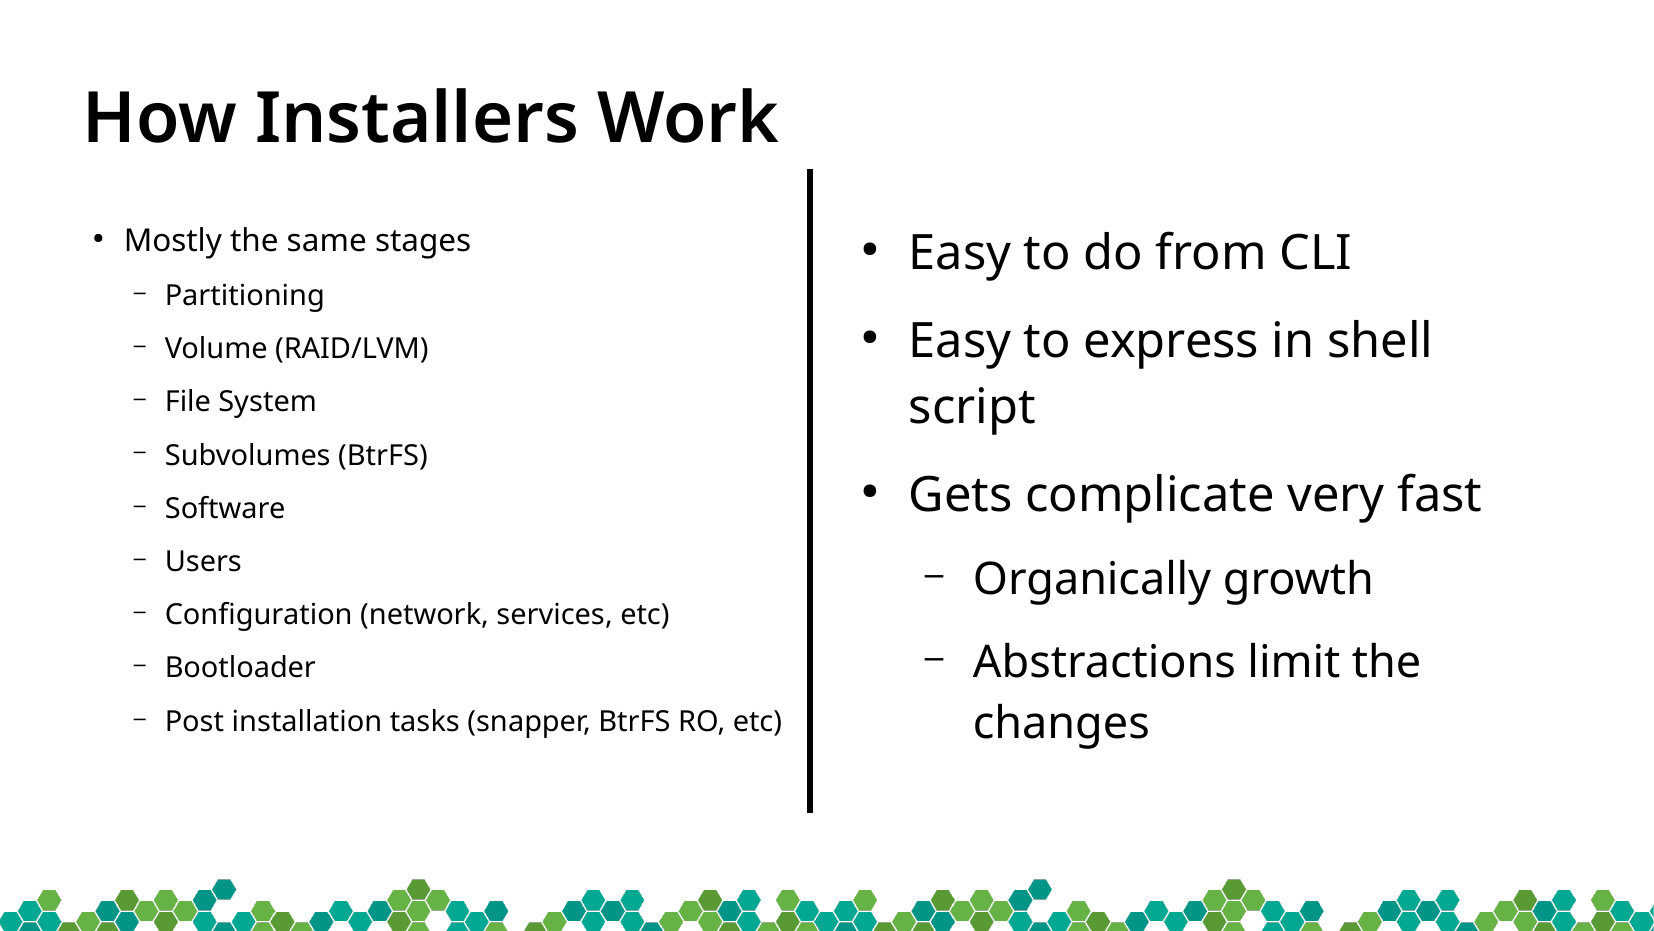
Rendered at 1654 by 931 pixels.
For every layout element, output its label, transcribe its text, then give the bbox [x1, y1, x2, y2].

title How Installers Work [82, 37, 1571, 193]
list Mostly the same stages Partitioning Volume (RAID/LVM) File System Subvolumes (BtrFS) Software Users Configuration (network, services, etc) Bootloader Post installation tasks (snapper, BtrFS RO, etc) [82, 217, 807, 758]
picture [0, 871, 1654, 931]
list Easy to do from CLI Easy to express in shell script Gets complicate very fast Organically growth Abstractions limit the changes [845, 217, 1572, 758]
